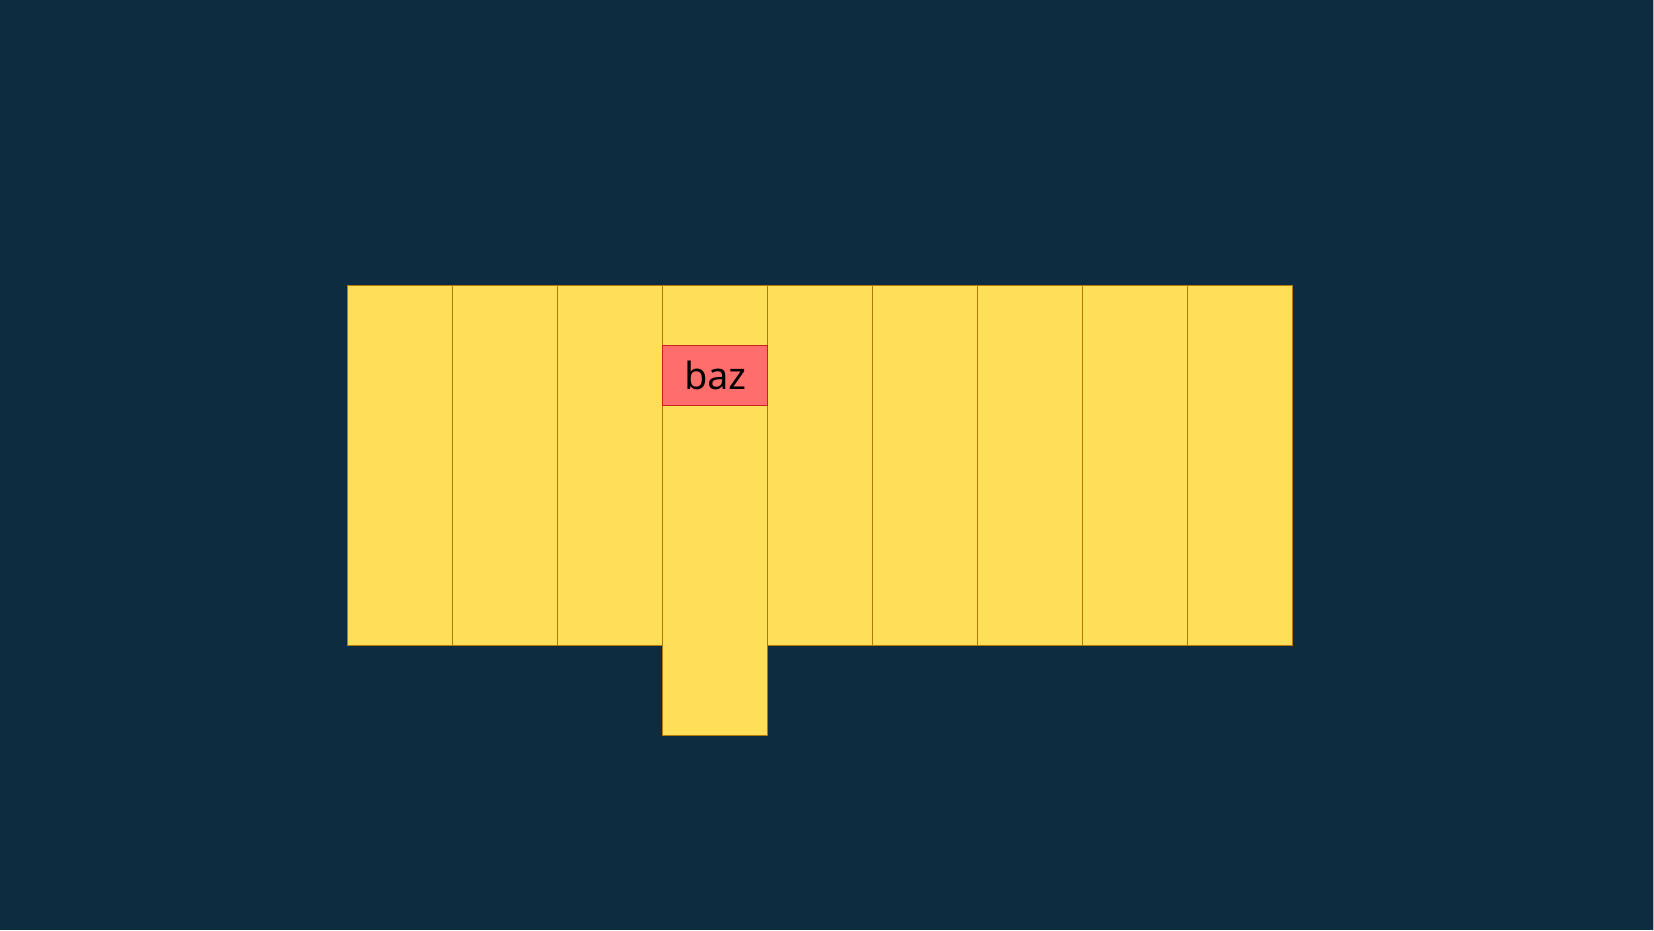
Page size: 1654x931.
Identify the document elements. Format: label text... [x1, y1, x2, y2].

text_box baz [662, 345, 768, 406]
text_box [347, 285, 1293, 736]
